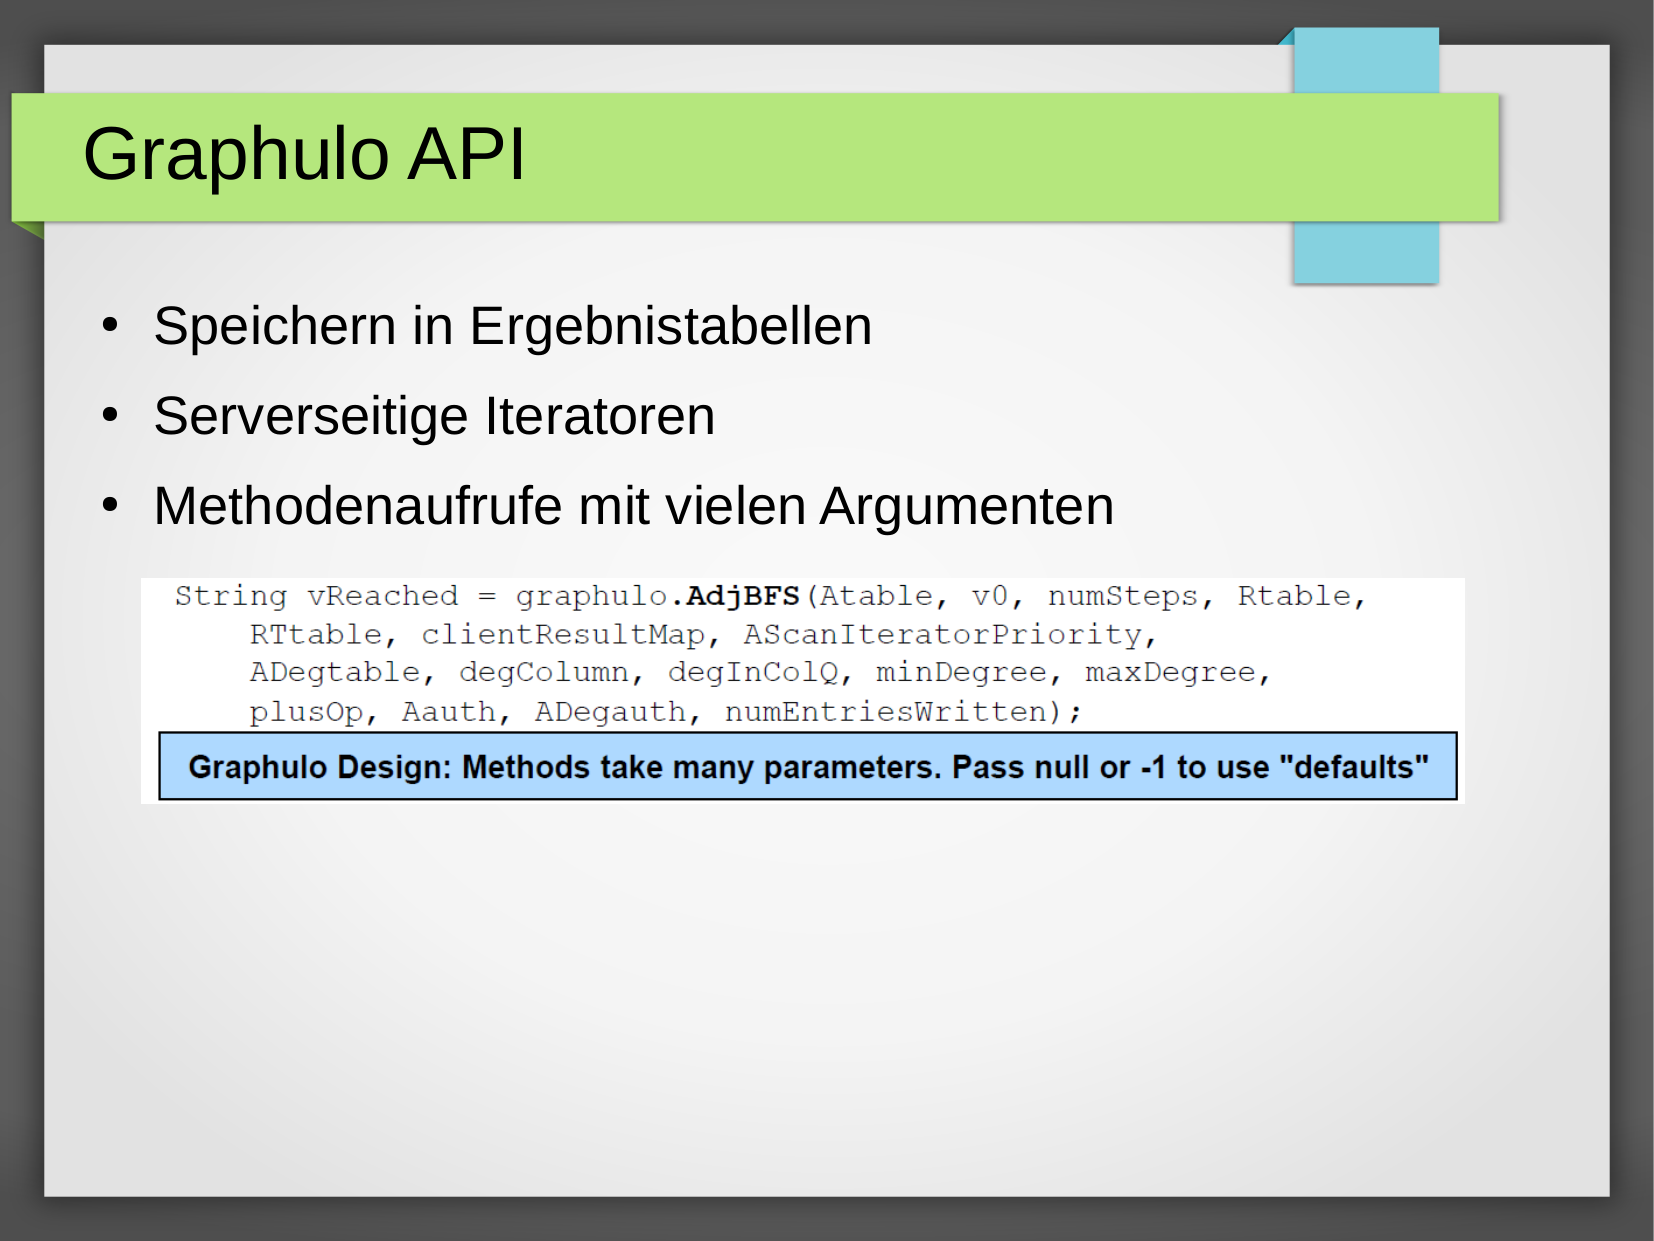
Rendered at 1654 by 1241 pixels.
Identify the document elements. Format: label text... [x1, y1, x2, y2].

picture [0, 0, 1654, 1241]
title Graphulo API [82, 94, 1264, 213]
list Speichern in Ergebnistabellen Serverseitige Iteratoren Methodenaufrufe mit vielen Argumenten [82, 295, 1571, 1015]
